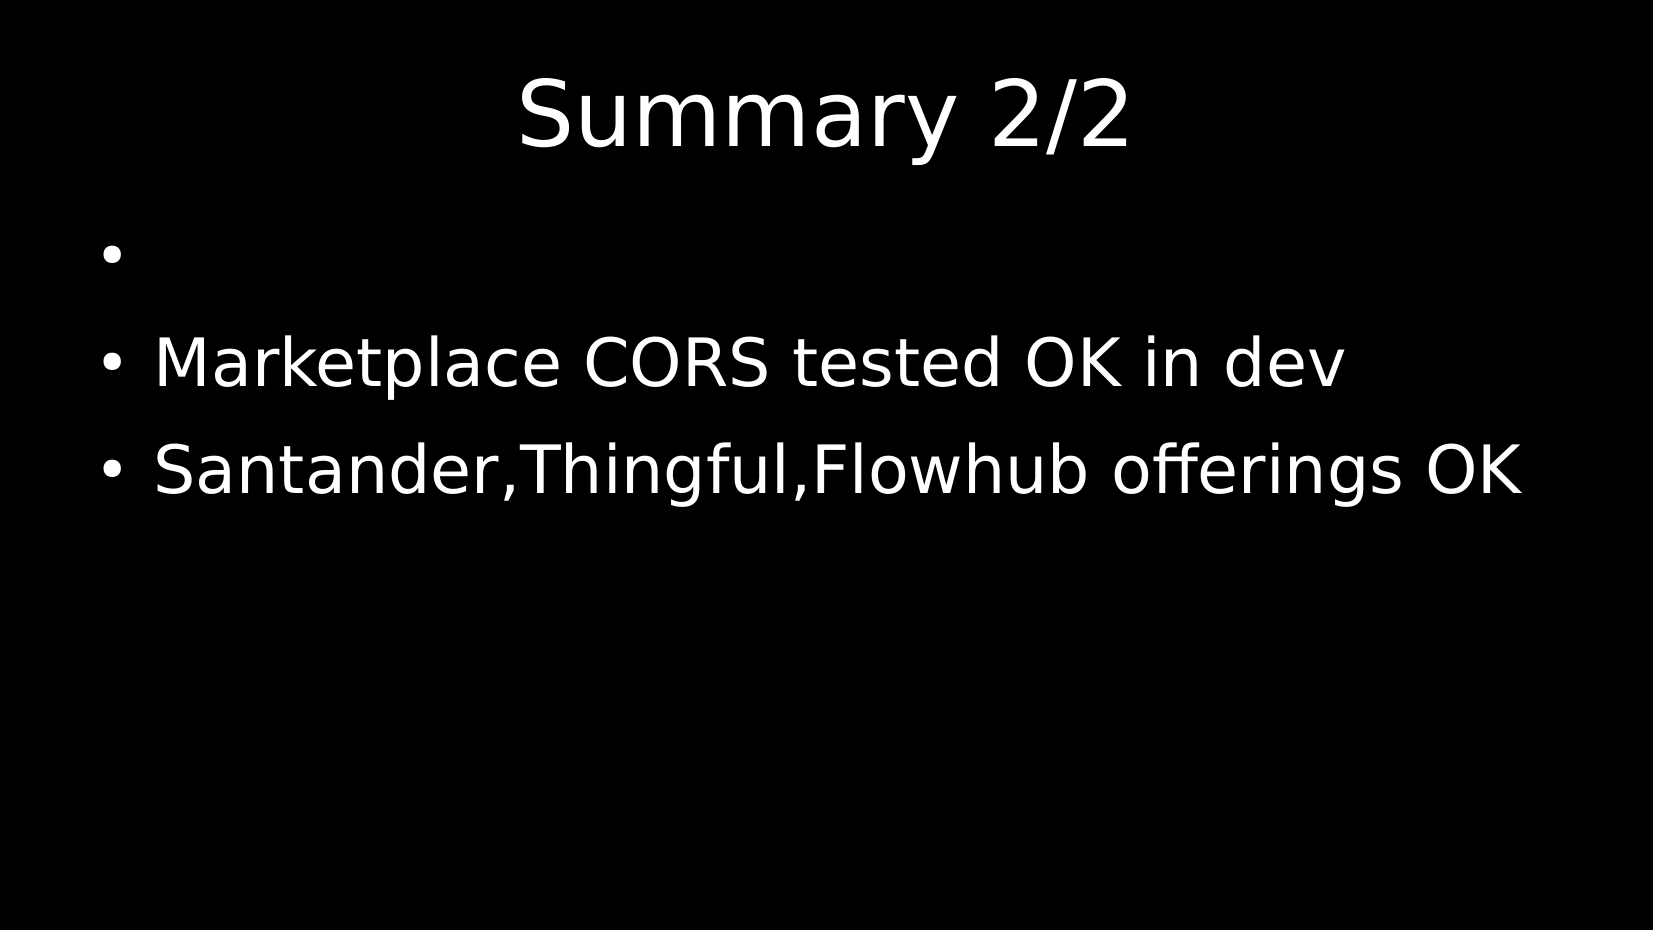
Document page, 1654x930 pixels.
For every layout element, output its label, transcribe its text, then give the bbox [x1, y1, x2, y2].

title Summary 2/2 [82, 37, 1571, 193]
list Marketplace CORS tested OK in dev Santander,Thingful,Flowhub offerings OK [82, 217, 1571, 757]
